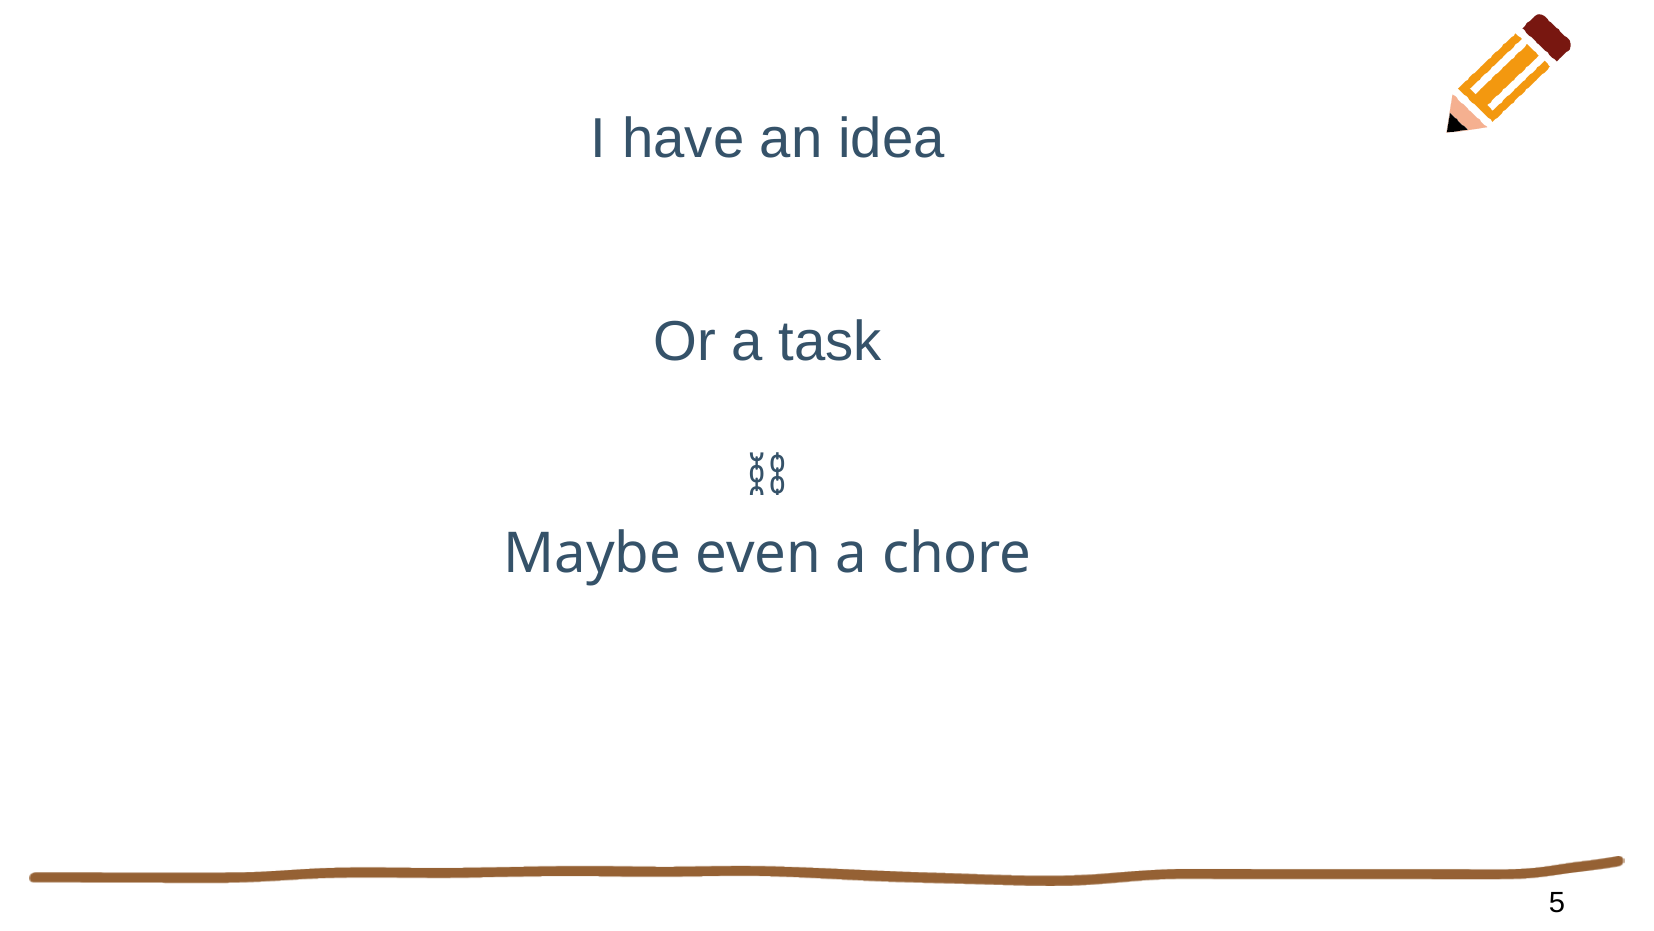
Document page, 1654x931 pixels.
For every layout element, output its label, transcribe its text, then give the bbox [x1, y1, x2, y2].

picture [29, 856, 1625, 886]
title I have an idea Or a task ⛓ Maybe even a chore [88, 29, 1447, 562]
picture [1446, 14, 1571, 133]
